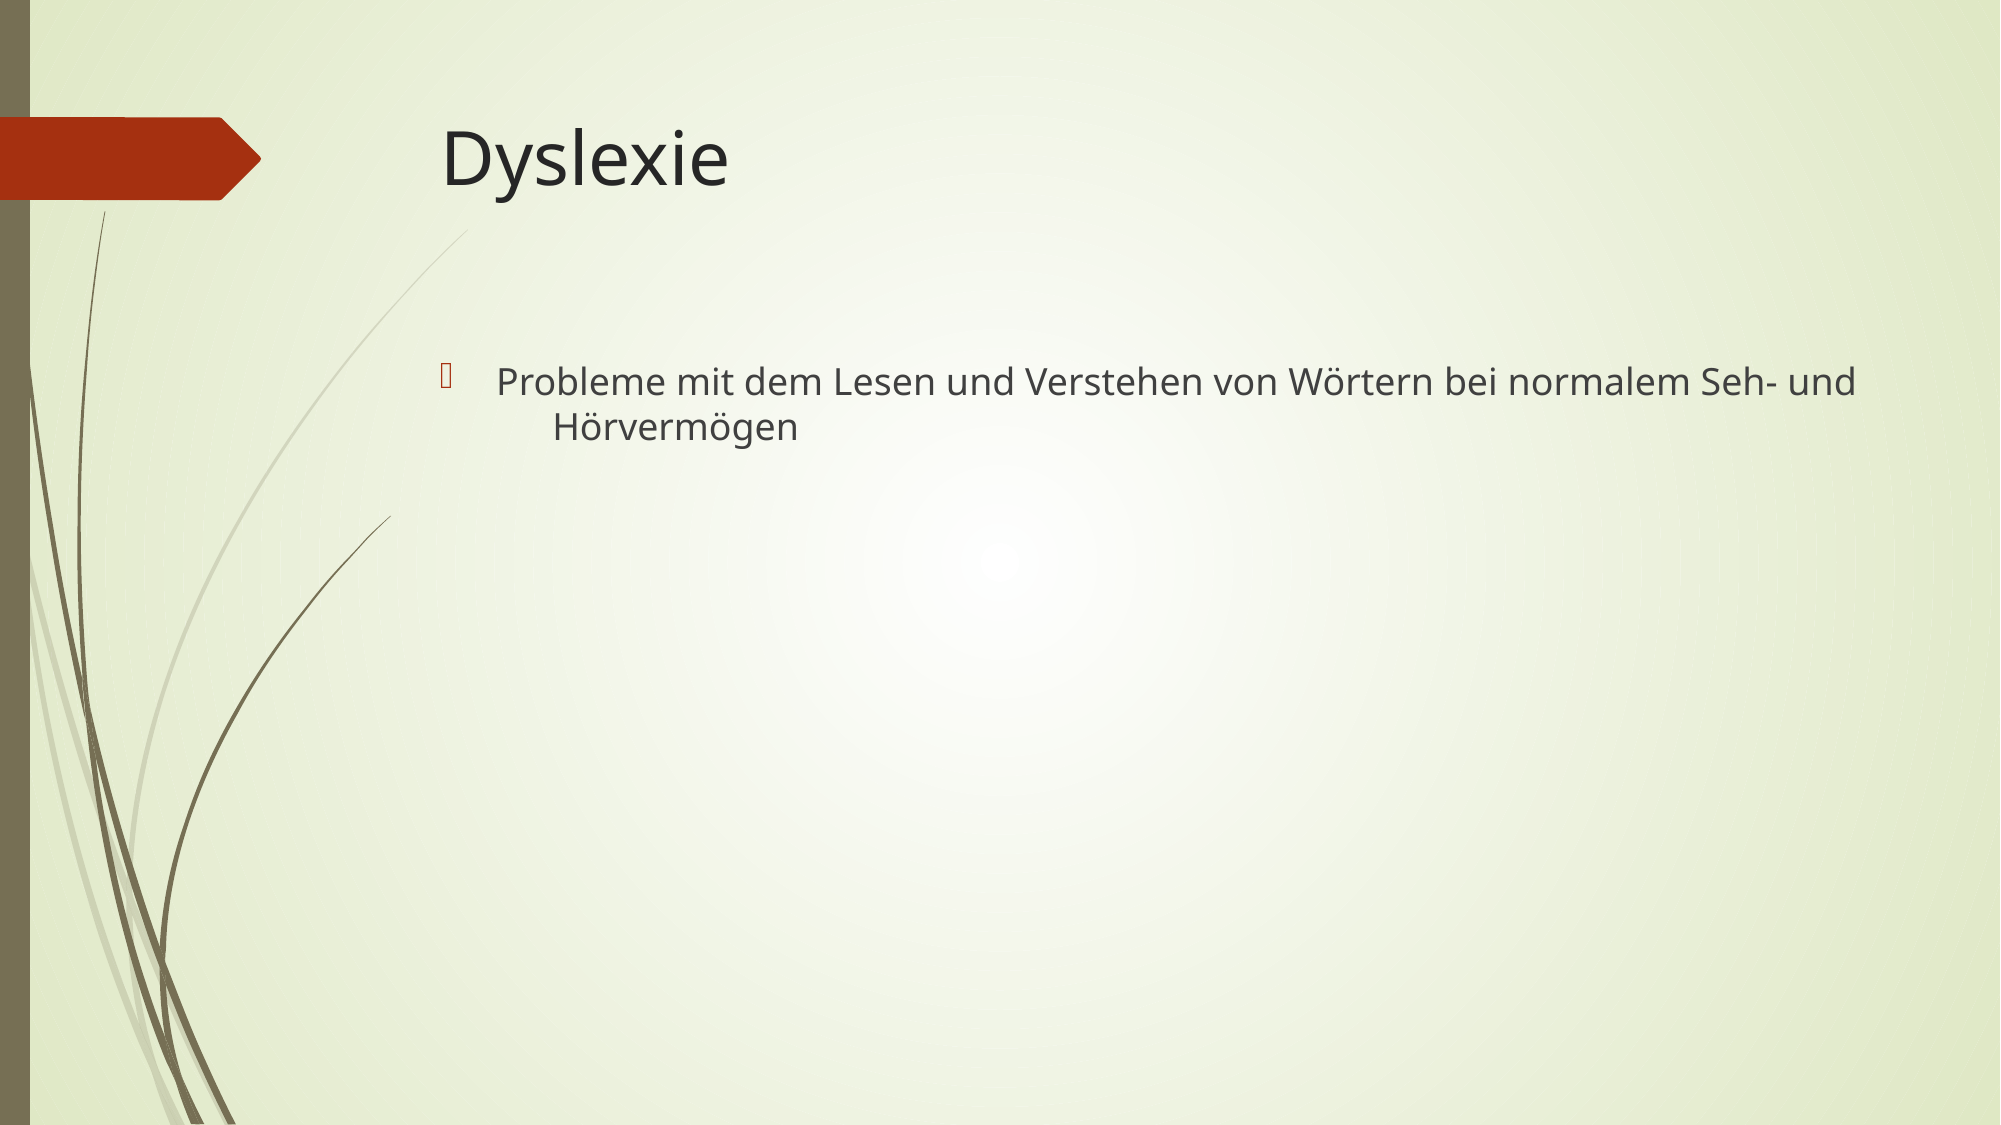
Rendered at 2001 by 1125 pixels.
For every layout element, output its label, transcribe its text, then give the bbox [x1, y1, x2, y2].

title Dyslexie [425, 102, 1888, 313]
list Probleme mit dem Lesen und Verstehen von Wörtern bei normalem Seh- und Hörvermögen [424, 350, 1888, 970]
